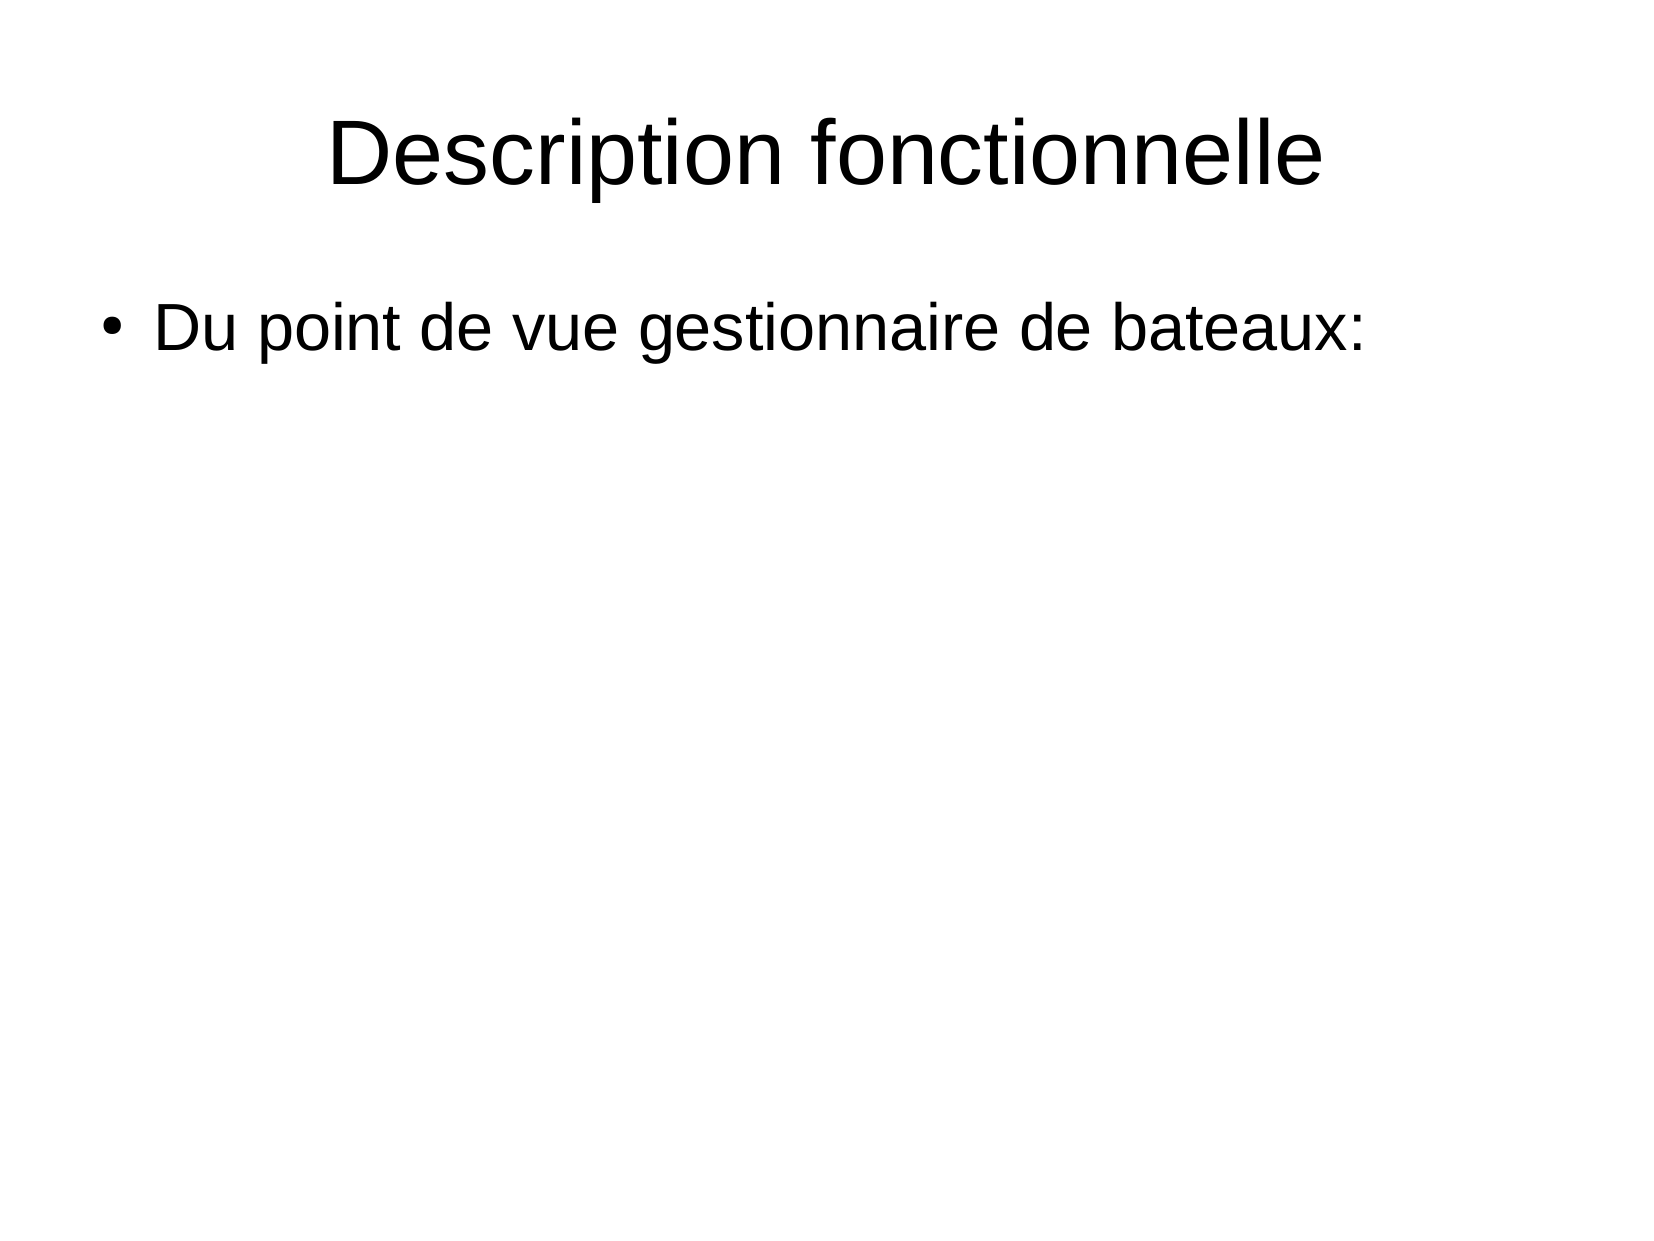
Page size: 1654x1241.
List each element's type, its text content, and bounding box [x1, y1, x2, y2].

title Description fonctionnelle [82, 49, 1571, 257]
list Du point de vue gestionnaire de bateaux: [82, 290, 1571, 1010]
